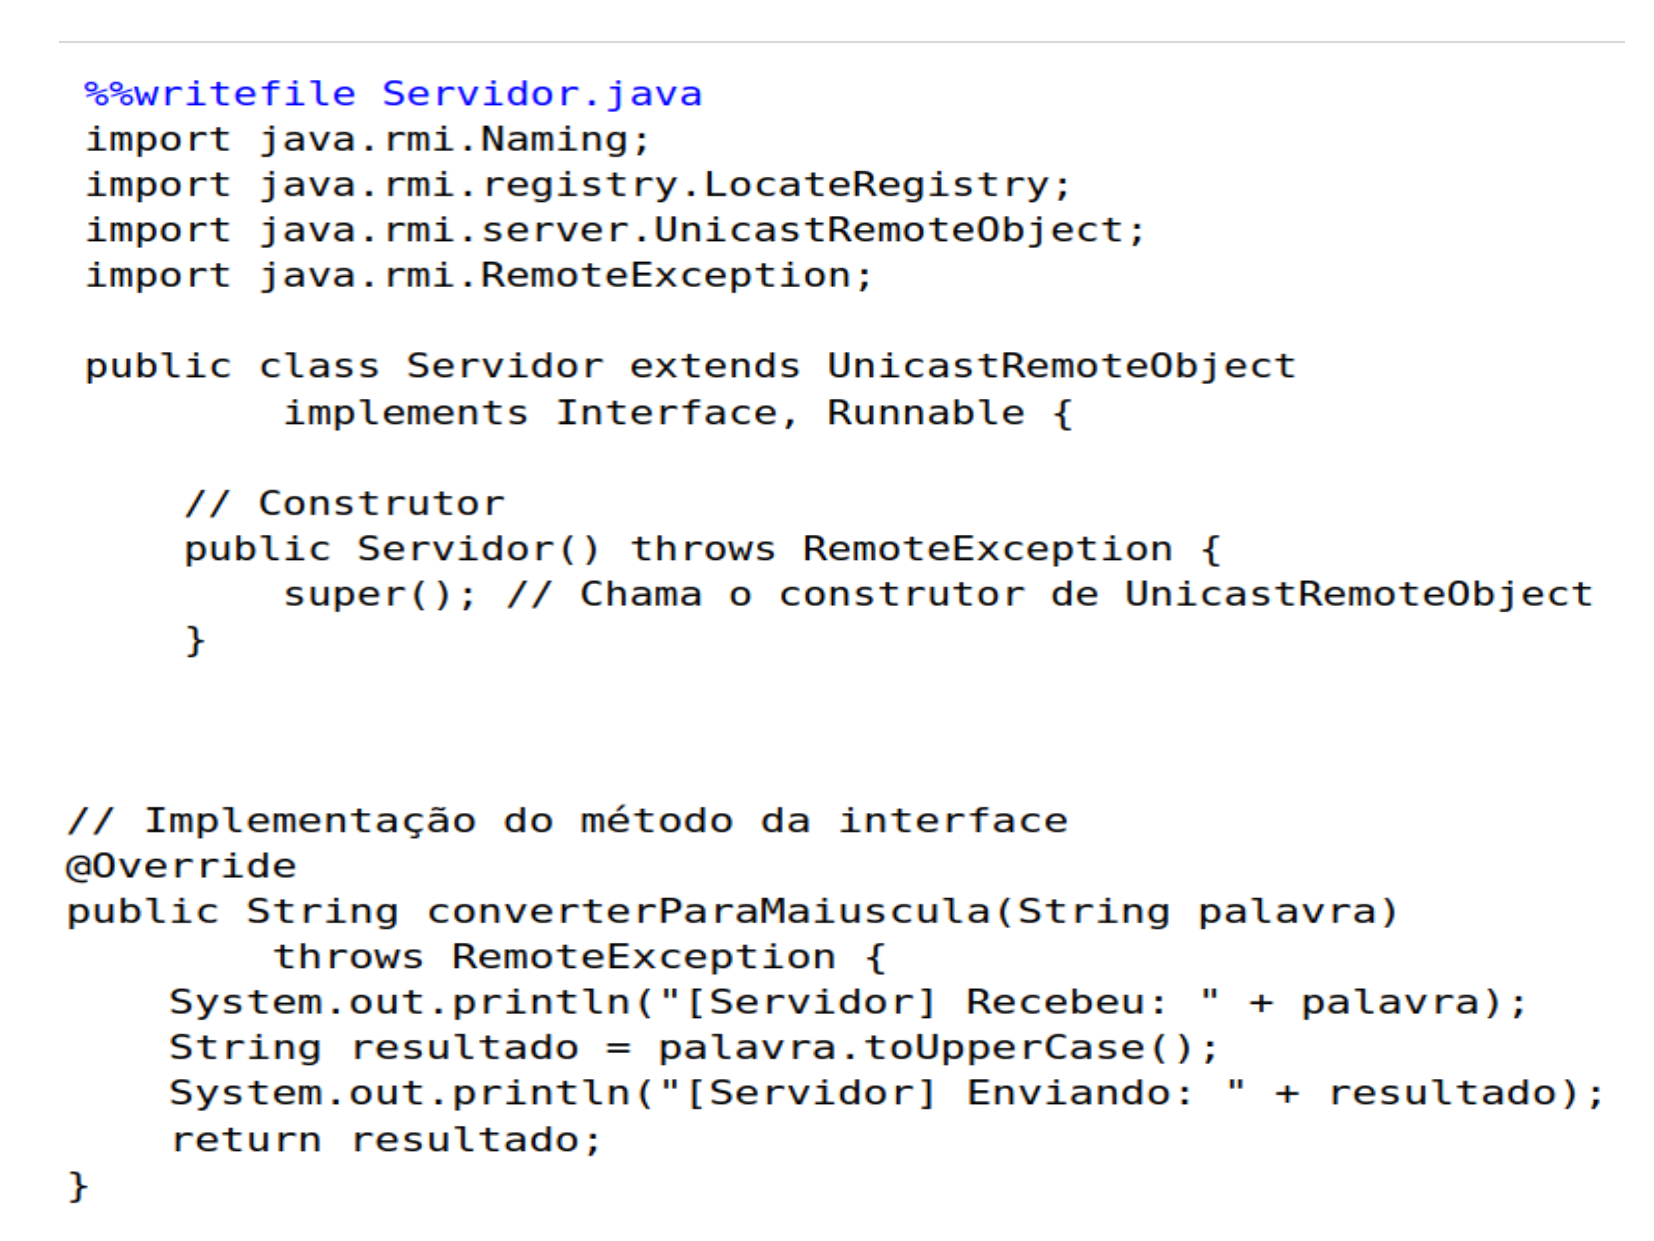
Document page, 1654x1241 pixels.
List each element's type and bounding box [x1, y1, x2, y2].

picture [59, 29, 1625, 695]
picture [59, 798, 1625, 1211]
